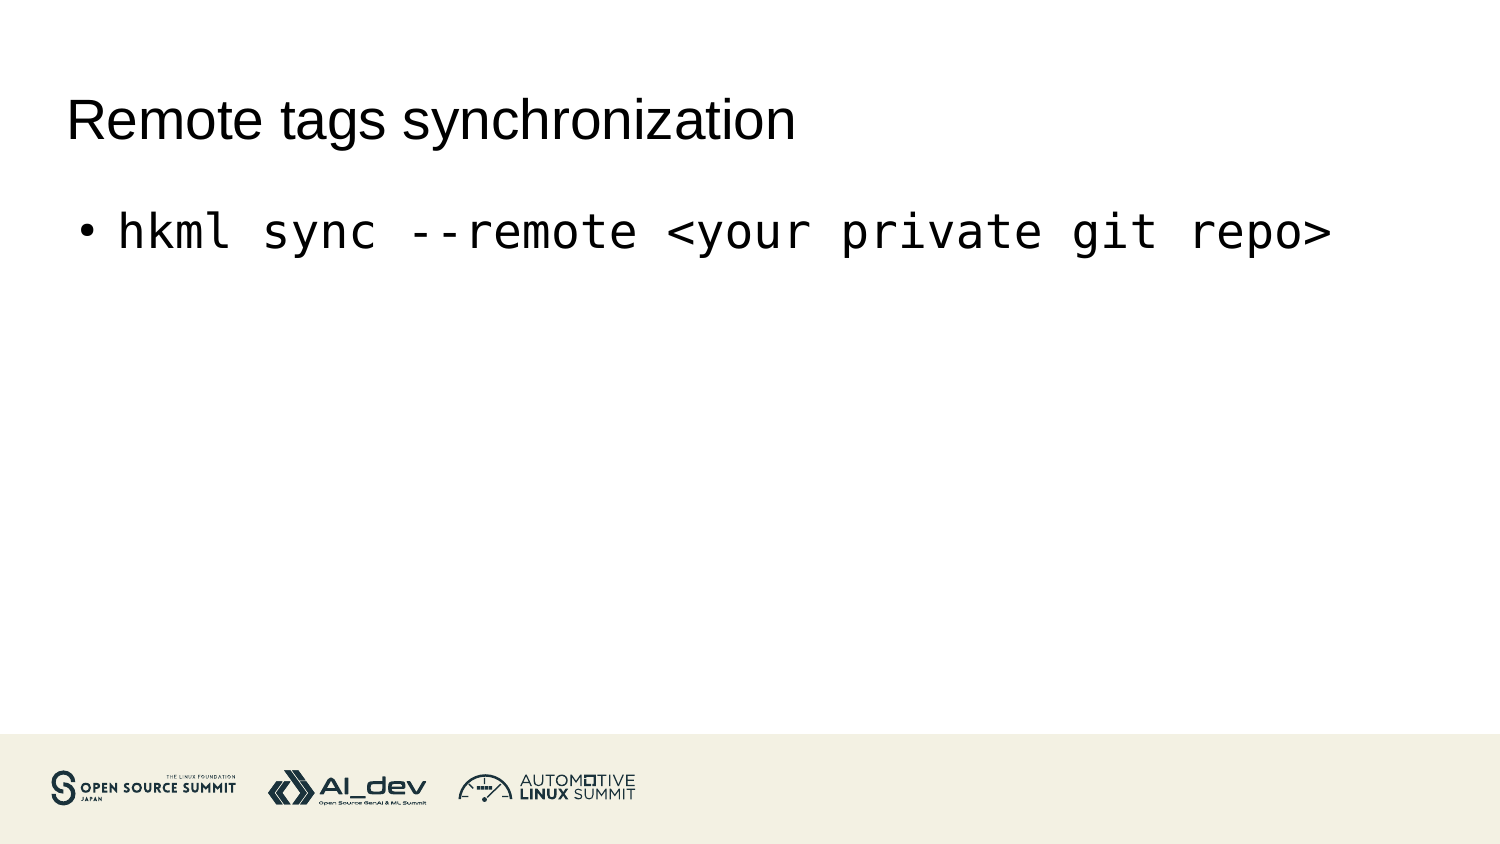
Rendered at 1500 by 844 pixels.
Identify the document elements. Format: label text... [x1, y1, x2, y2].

title Remote tags synchronization [51, 72, 1449, 167]
list hkml sync --remote <your private git repo> [51, 189, 1449, 301]
